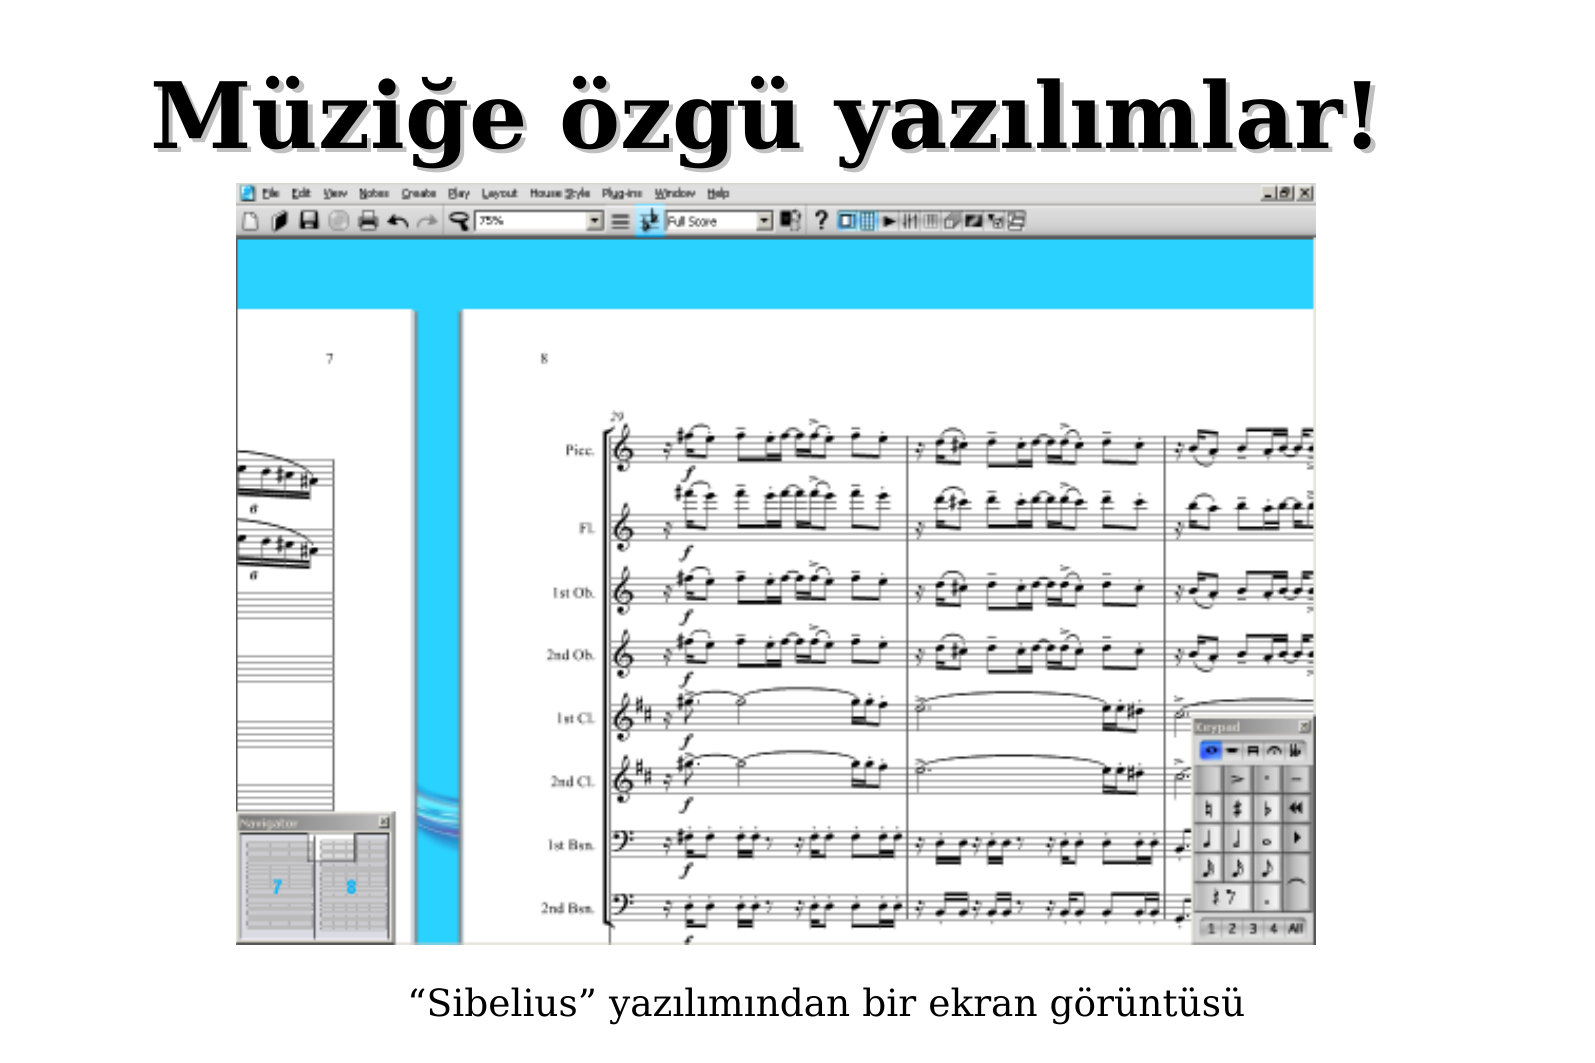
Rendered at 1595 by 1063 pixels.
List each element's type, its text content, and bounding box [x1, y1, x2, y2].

text_box “Sibelius” yazılımından bir ekran görüntüsü [383, 974, 1270, 1033]
title Müziğe özgü yazılımlar! [29, 54, 1506, 178]
picture [236, 183, 1316, 945]
